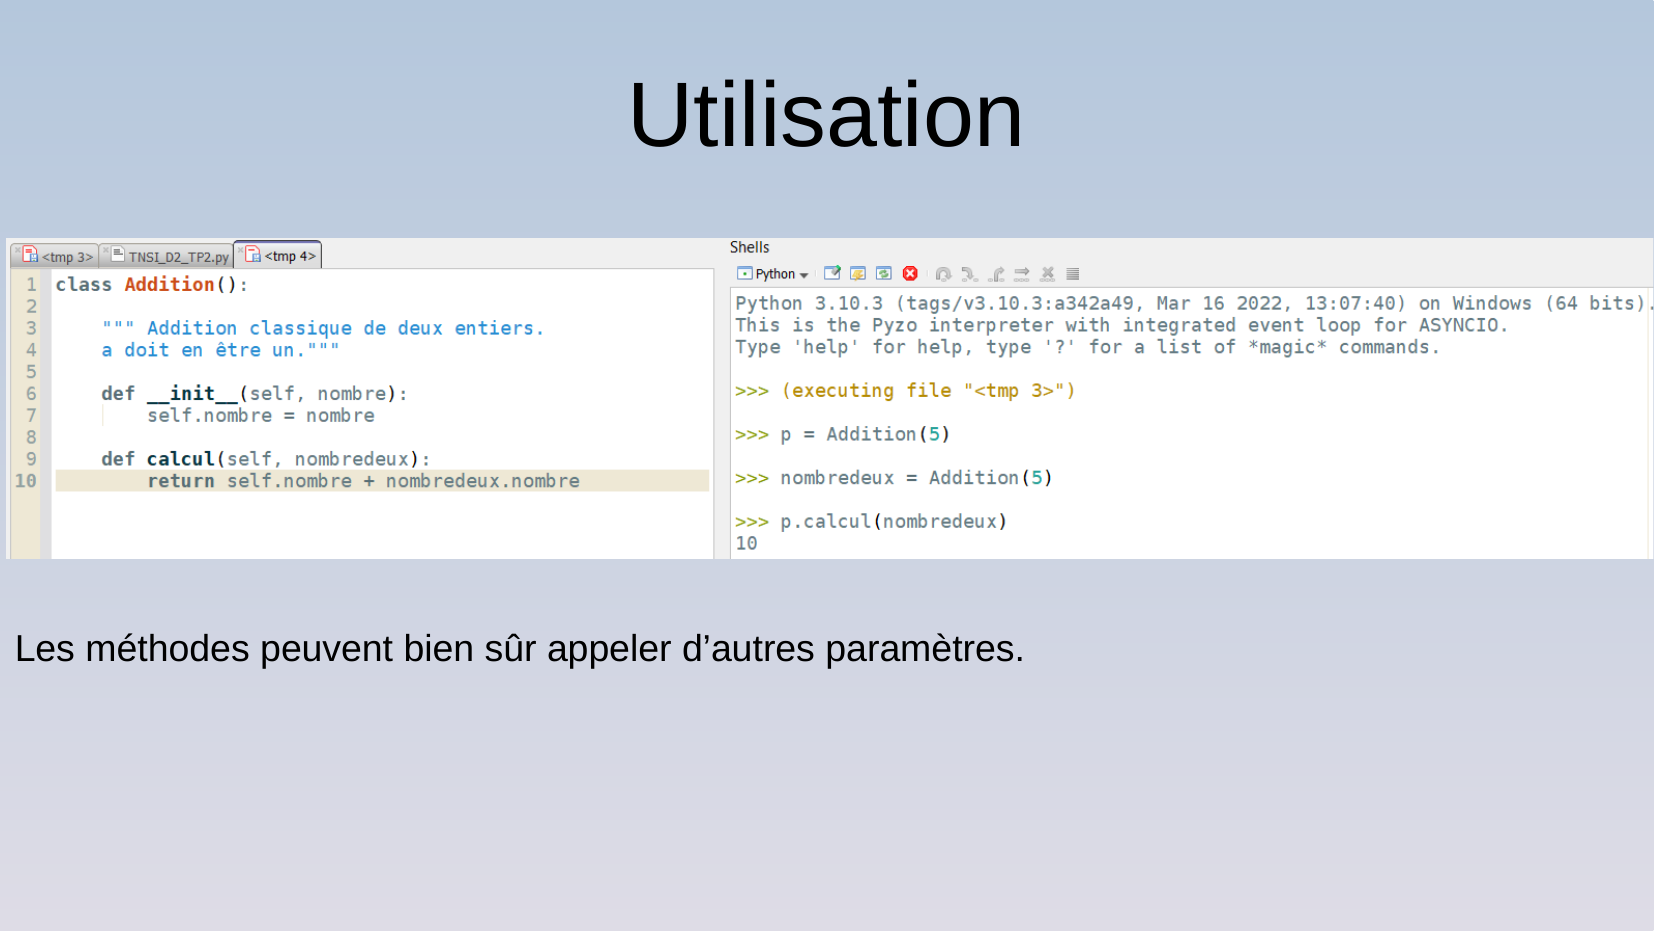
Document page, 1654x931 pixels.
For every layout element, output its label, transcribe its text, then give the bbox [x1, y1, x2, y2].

text_box Les méthodes peuvent bien sûr appeler d’autres paramètres. [0, 620, 1654, 677]
picture [6, 238, 1654, 559]
title Utilisation [82, 37, 1571, 193]
